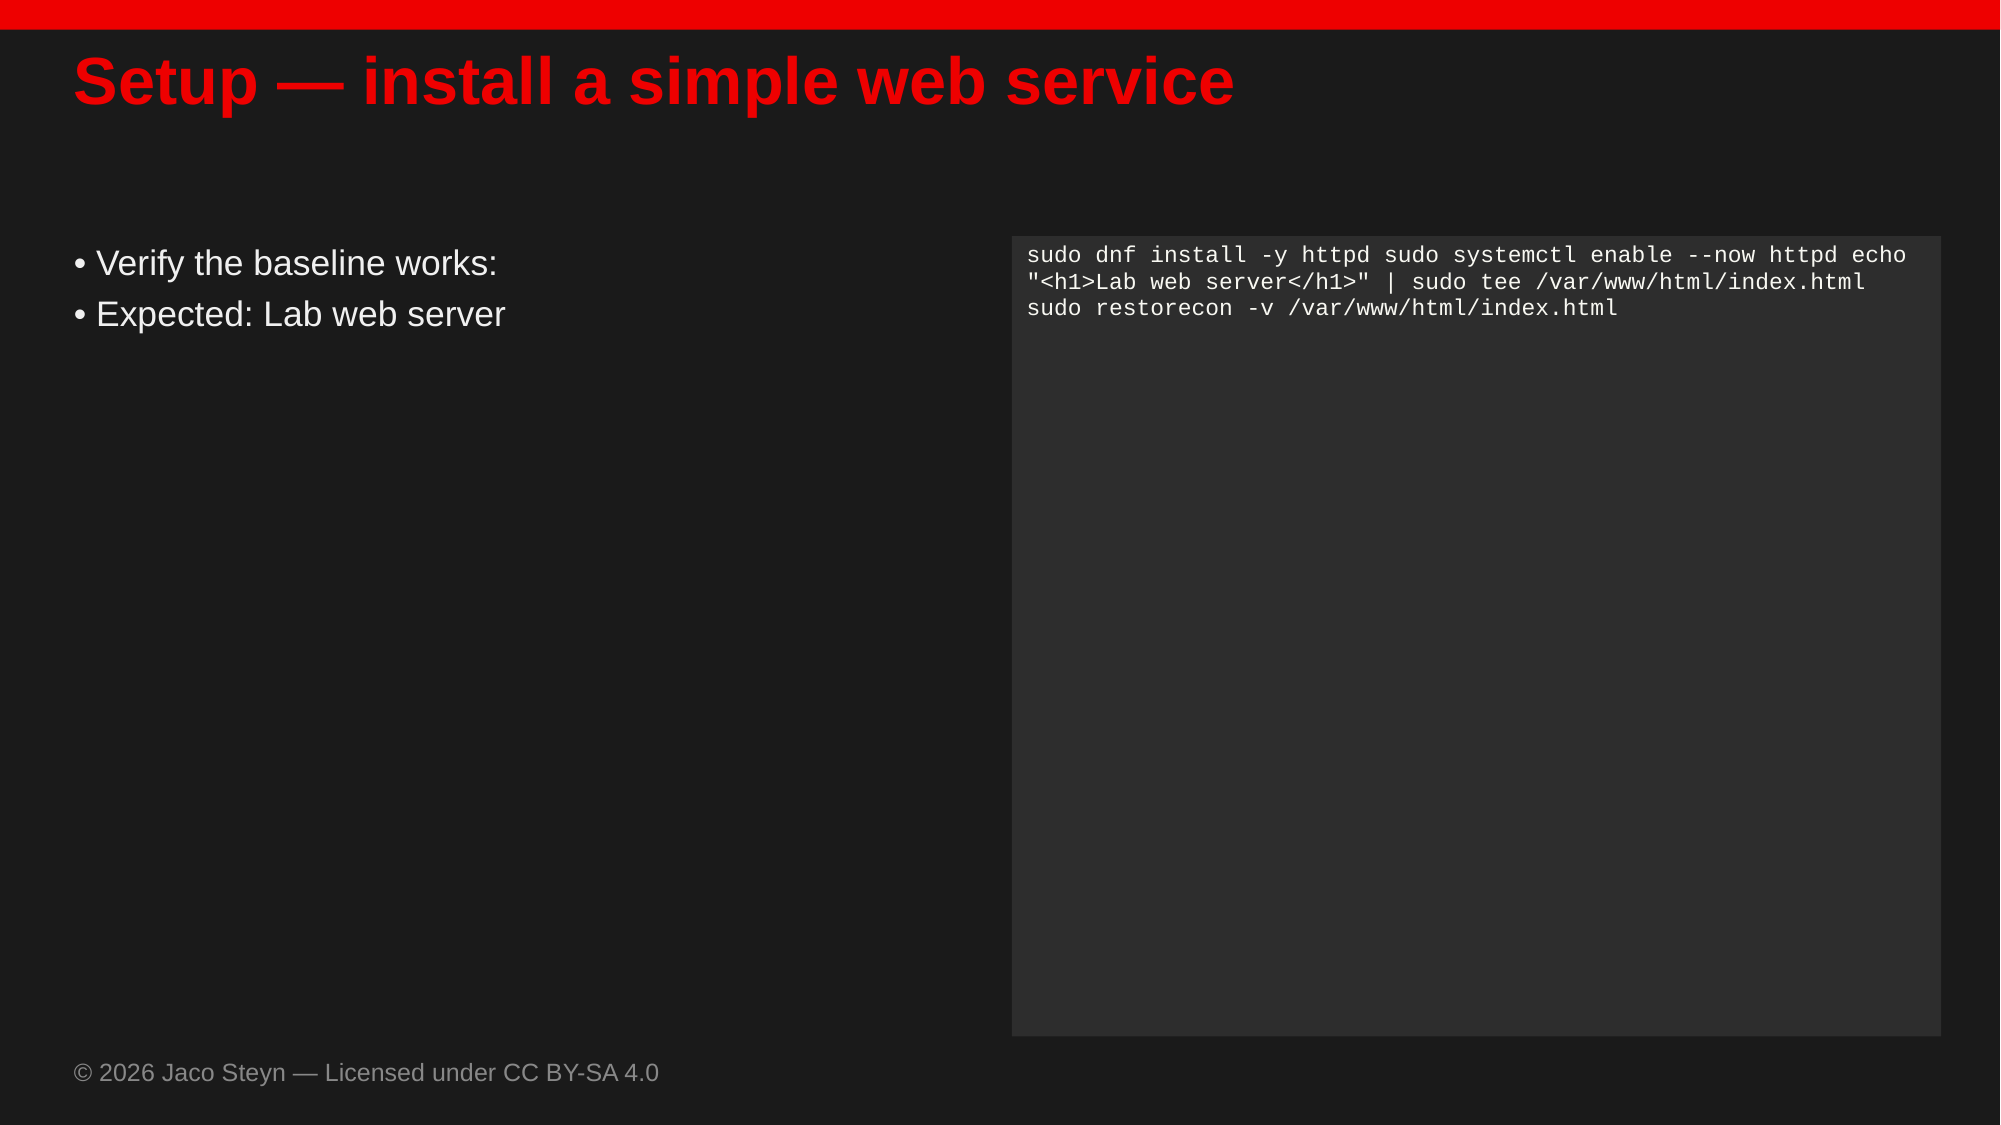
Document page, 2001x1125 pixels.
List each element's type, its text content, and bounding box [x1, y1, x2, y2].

text_box [0, 0, 2001, 30]
text_box • Verify the baseline works: • Expected: Lab web server [59, 236, 989, 1037]
text_box © 2026 Jaco Steyn — Licensed under CC BY-SA 4.0 [59, 1051, 1942, 1093]
text_box Setup — install a simple web service [59, 36, 1942, 208]
text_box sudo dnf install -y httpd sudo systemctl enable --now httpd echo "<h1>Lab web server</h1>" | sudo tee /var/www/html/index.html sudo restorecon -v /var/www/html/index.html [1011, 236, 1942, 1037]
